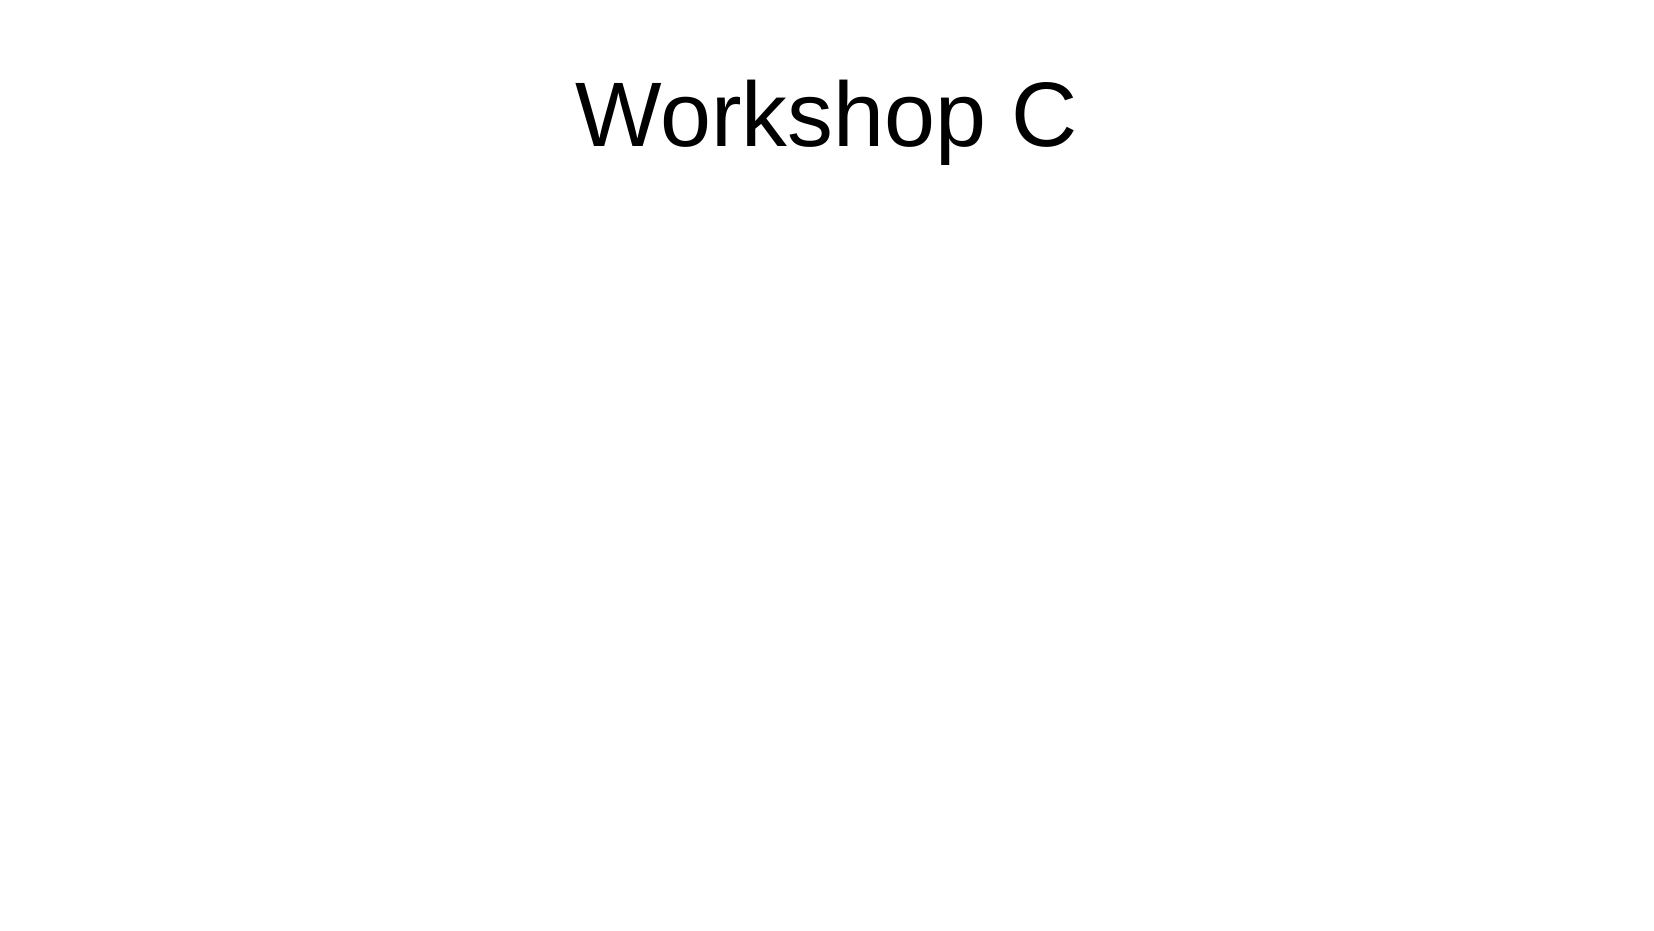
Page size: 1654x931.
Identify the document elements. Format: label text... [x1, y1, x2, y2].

title Workshop C [82, 37, 1571, 193]
